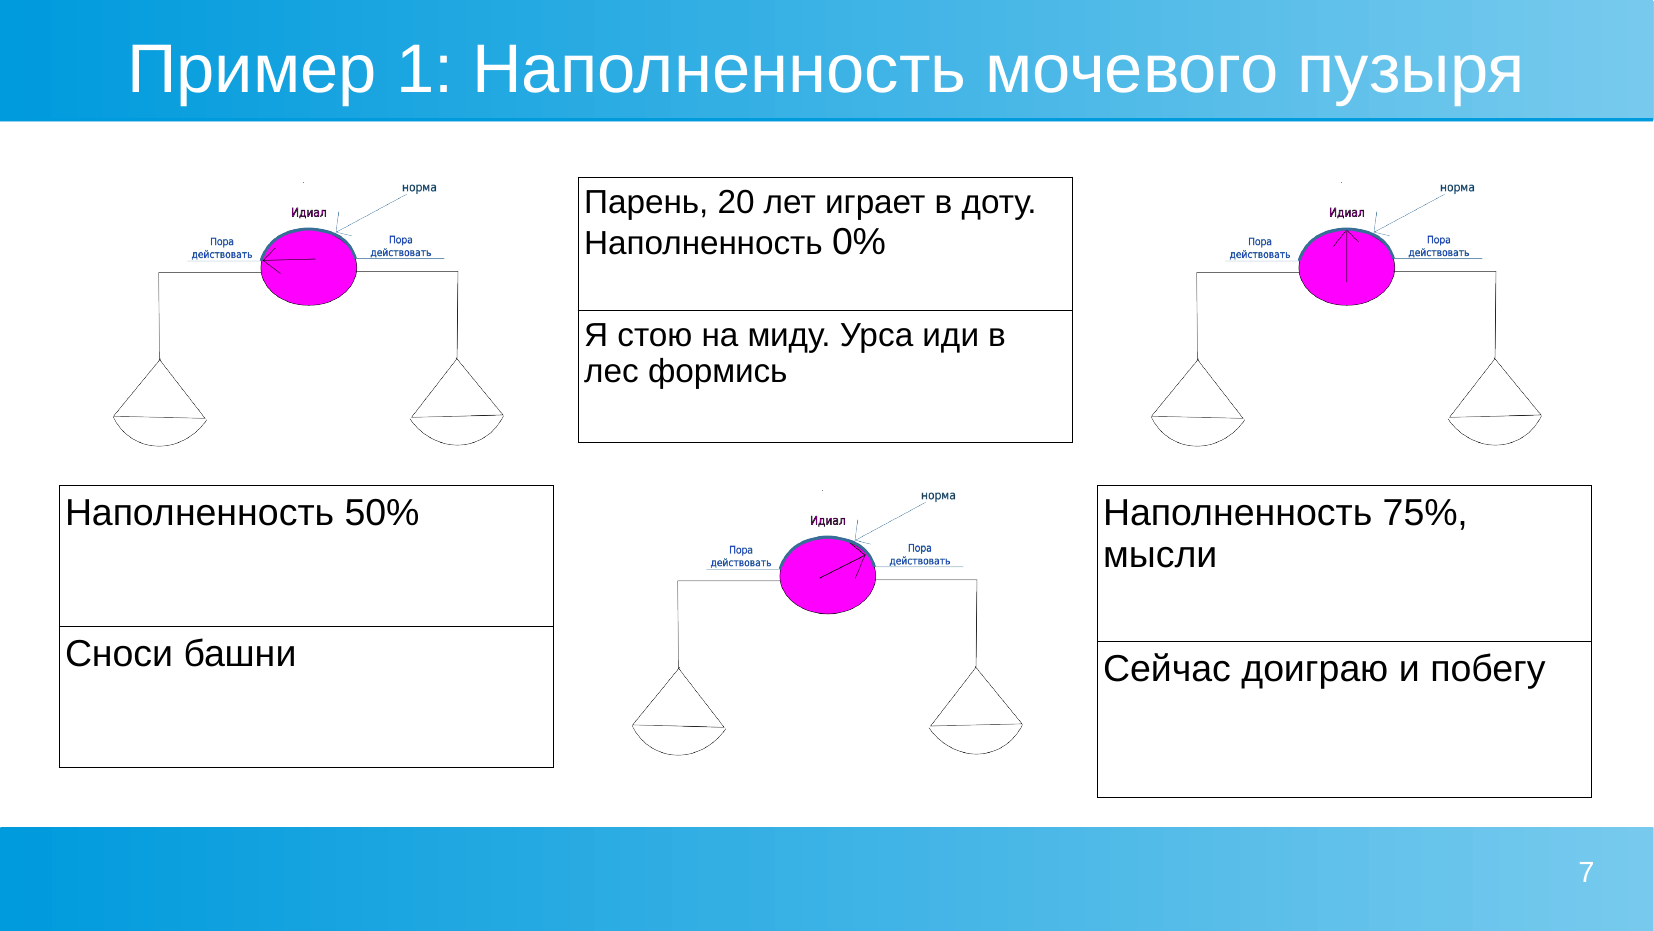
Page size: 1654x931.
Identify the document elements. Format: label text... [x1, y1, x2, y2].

picture [1145, 177, 1544, 459]
table_cell Я стою на миду. Урса иди в лес формись [579, 311, 1072, 442]
title Пример 1: Наполненность мочевого пузыря [59, 29, 1595, 108]
picture [107, 177, 506, 459]
table_header Парень, 20 лет играет в доту. Наполненность 0% [579, 178, 1072, 310]
table_header Наполненность 50% [60, 486, 553, 626]
table_cell Сноси башни [60, 627, 553, 767]
picture [626, 485, 1025, 768]
table_header Наполненность 75%, мысли [1098, 486, 1591, 641]
table_cell Сейчас доиграю и побегу [1098, 642, 1591, 797]
